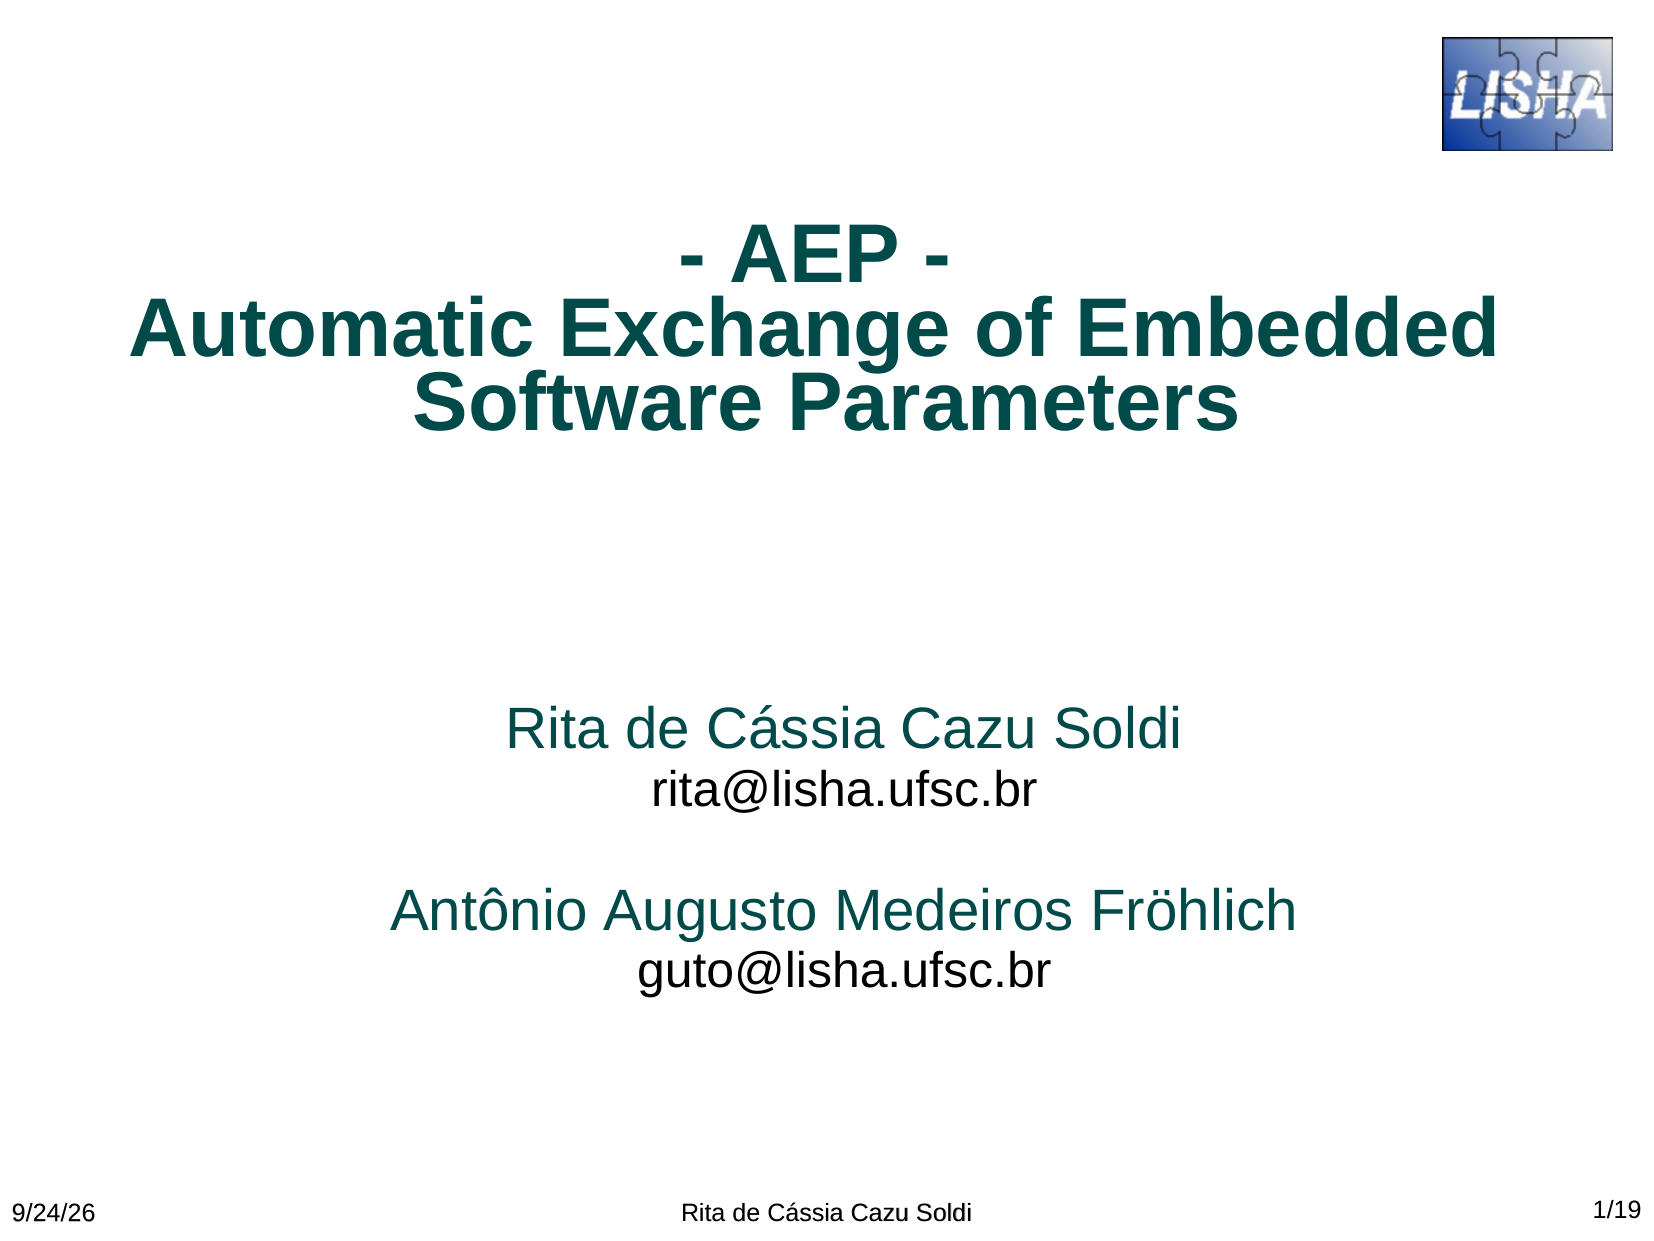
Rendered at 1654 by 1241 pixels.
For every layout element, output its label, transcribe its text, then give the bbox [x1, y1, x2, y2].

subtitle Rita de Cássia Cazu Soldi rita@lisha.ufsc.br Antônio Augusto Medeiros Fröhlich guto@lisha.ufsc.br [59, 596, 1595, 1099]
title - AEP - Automatic Exchange of Embedded Software Parameters [59, 172, 1595, 496]
picture [1442, 37, 1613, 151]
